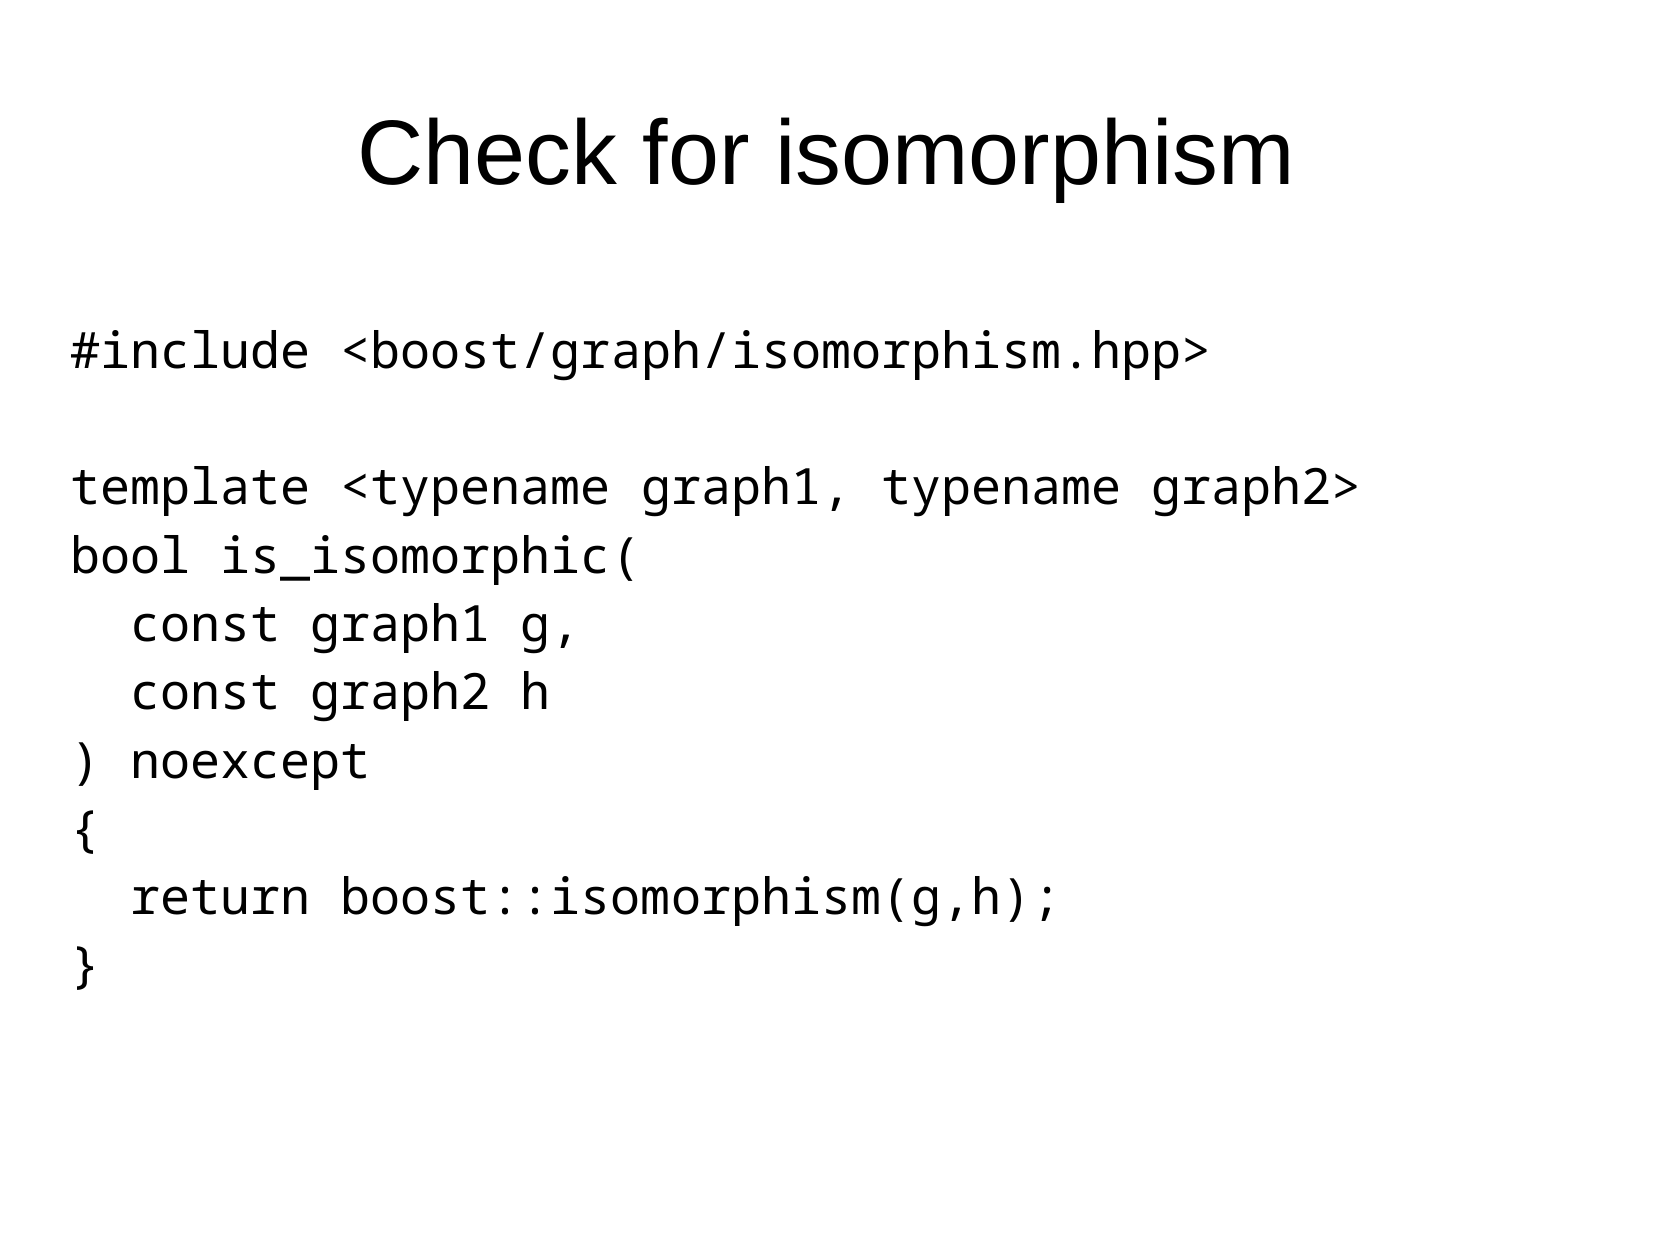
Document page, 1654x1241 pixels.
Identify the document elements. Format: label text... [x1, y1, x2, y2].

list #include <boost/graph/isomorphism.hpp> template <typename graph1, typename graph2> bool is_isomorphic( const graph1 g, const graph2 h ) noexcept { return boost::isomorphism(g,h); } [0, 315, 1654, 1241]
title Check for isomorphism [82, 49, 1571, 257]
